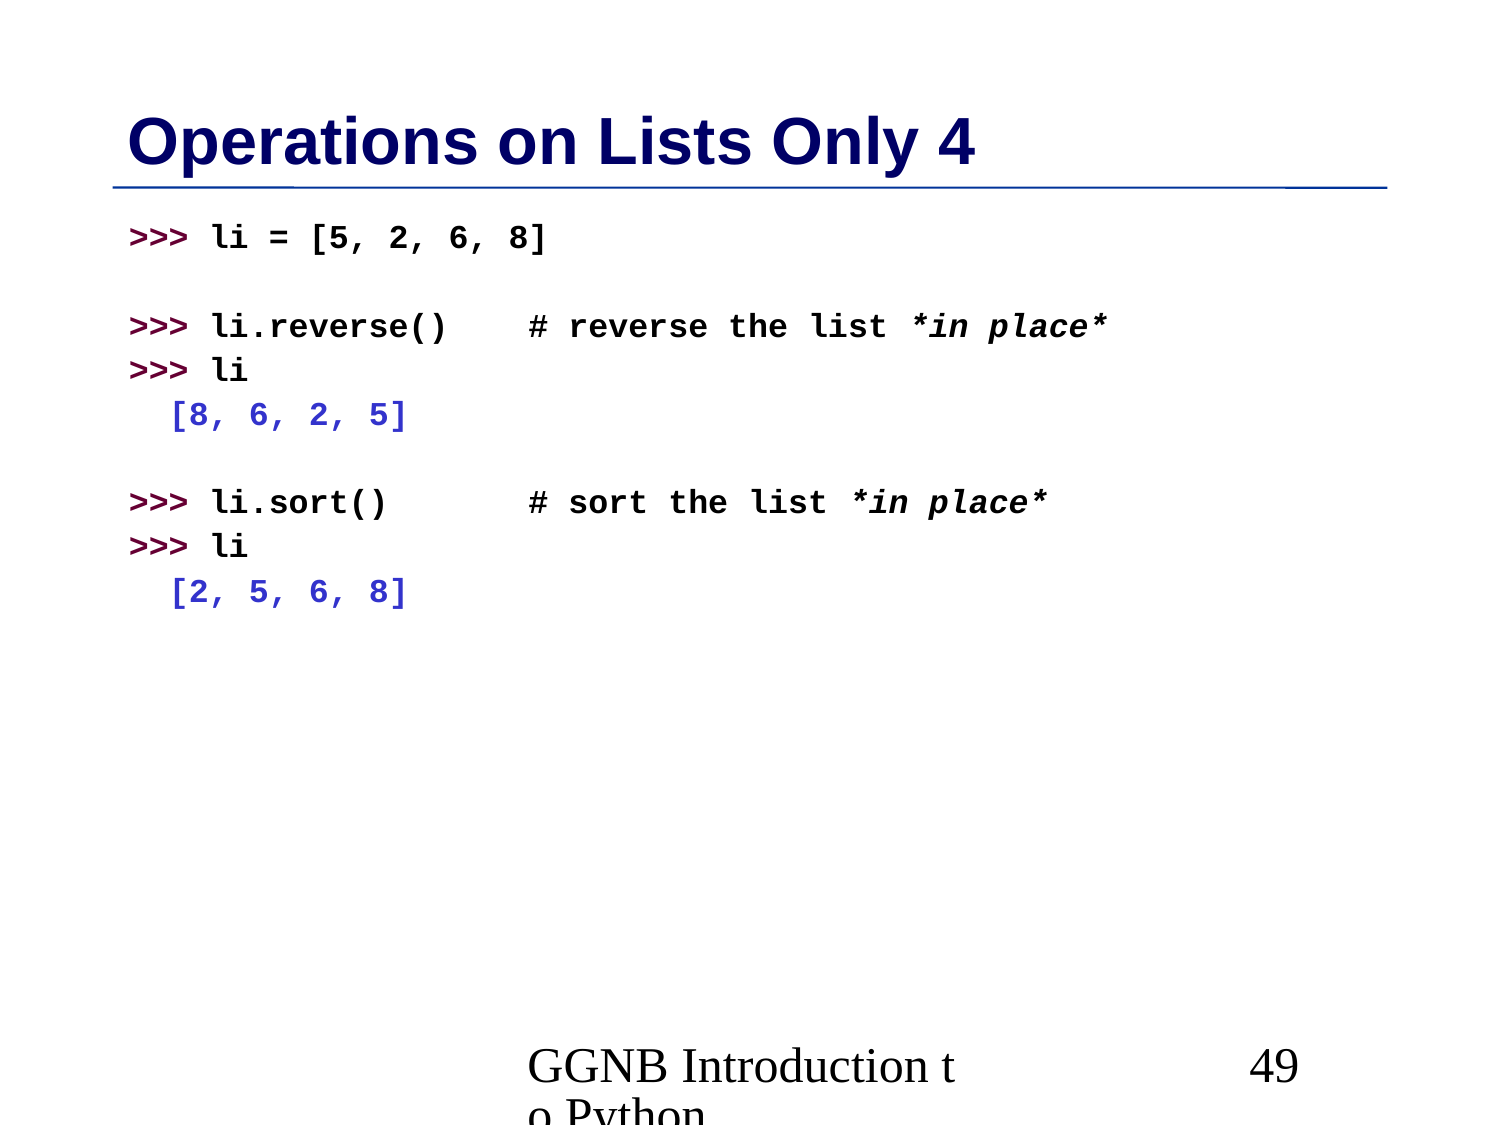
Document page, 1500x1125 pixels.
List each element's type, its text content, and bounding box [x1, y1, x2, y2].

title Operations on Lists Only 4 [112, 89, 1388, 185]
list >>> li = [5, 2, 6, 8] >>> li.reverse() # reverse the list *in place* >>> li [8, 6, 2, 5] >>> li.sort() # sort the list *in place* >>> li [2, 5, 6, 8] [112, 212, 1388, 963]
